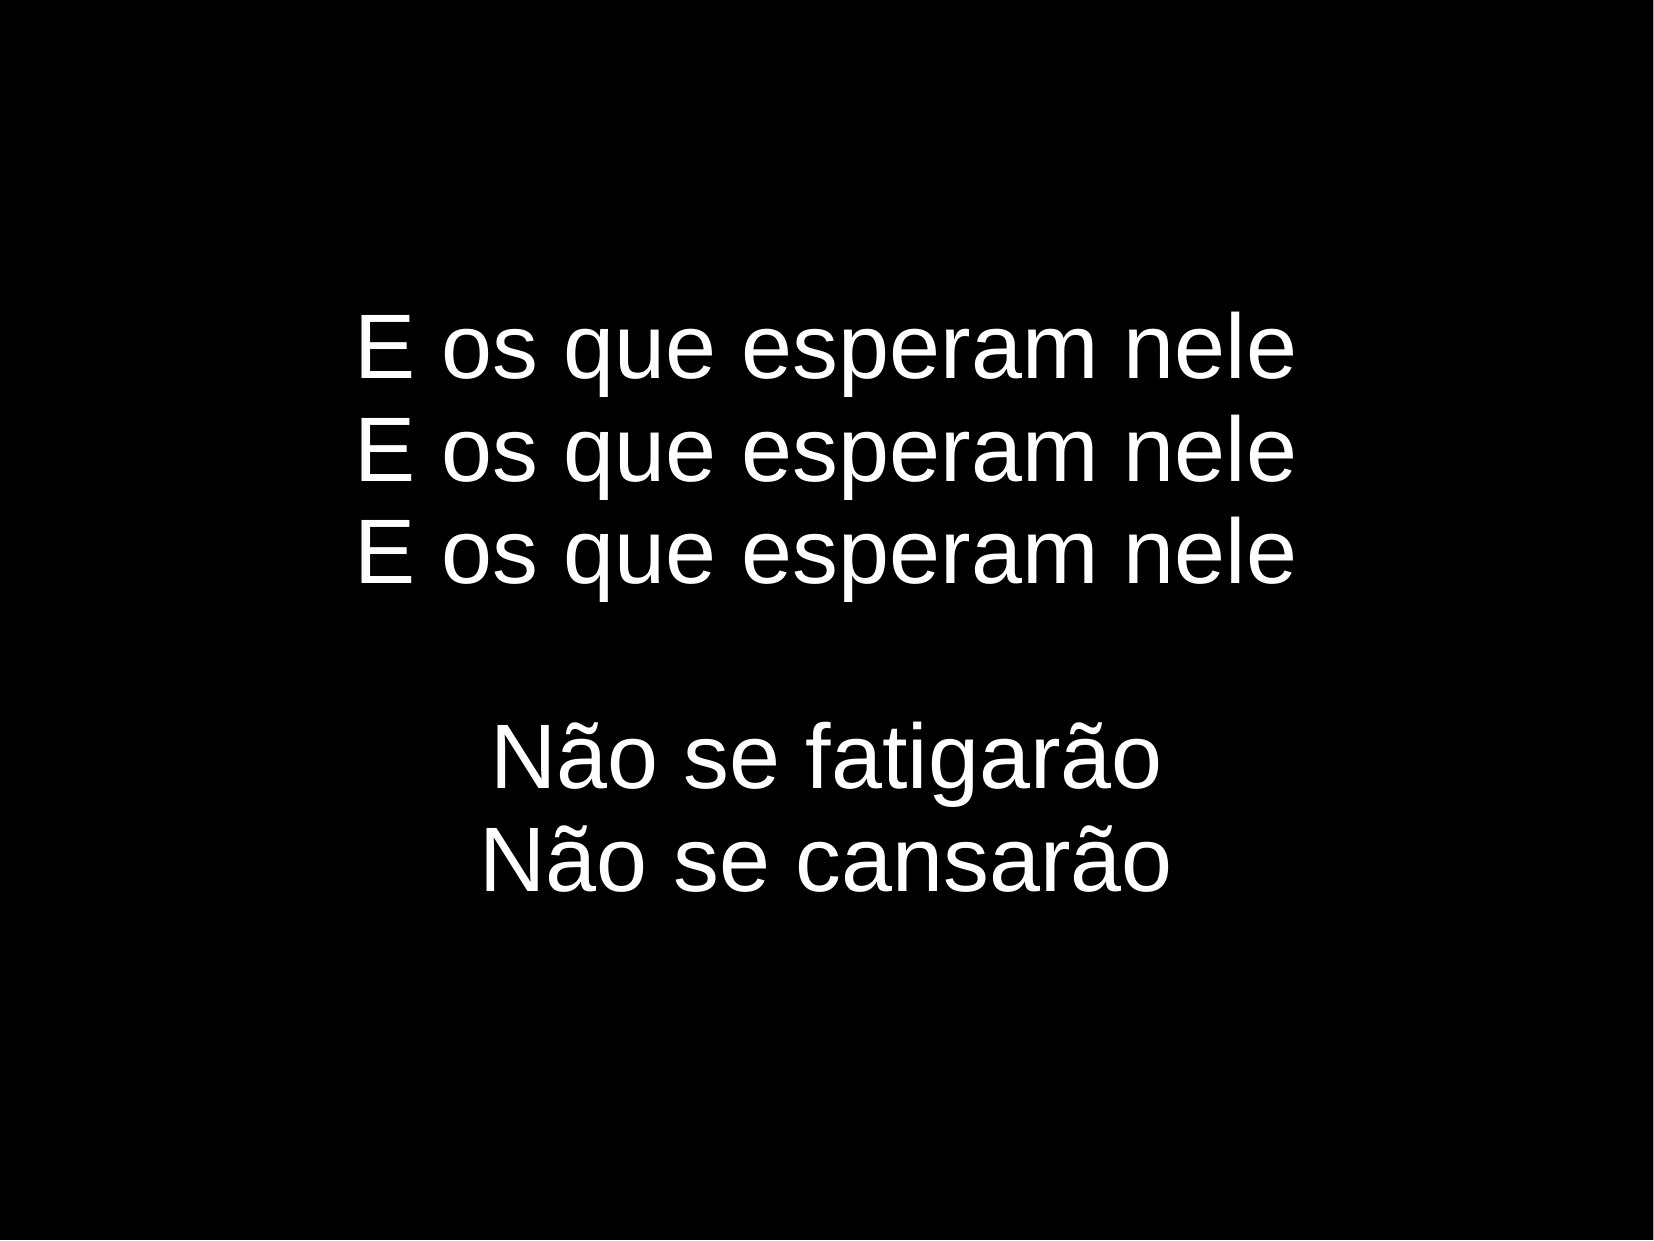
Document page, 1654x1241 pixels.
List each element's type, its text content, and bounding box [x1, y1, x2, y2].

subtitle E os que esperam nele E os que esperam nele E os que esperam nele Não se fatigarão Não se cansarão [82, 49, 1571, 1158]
